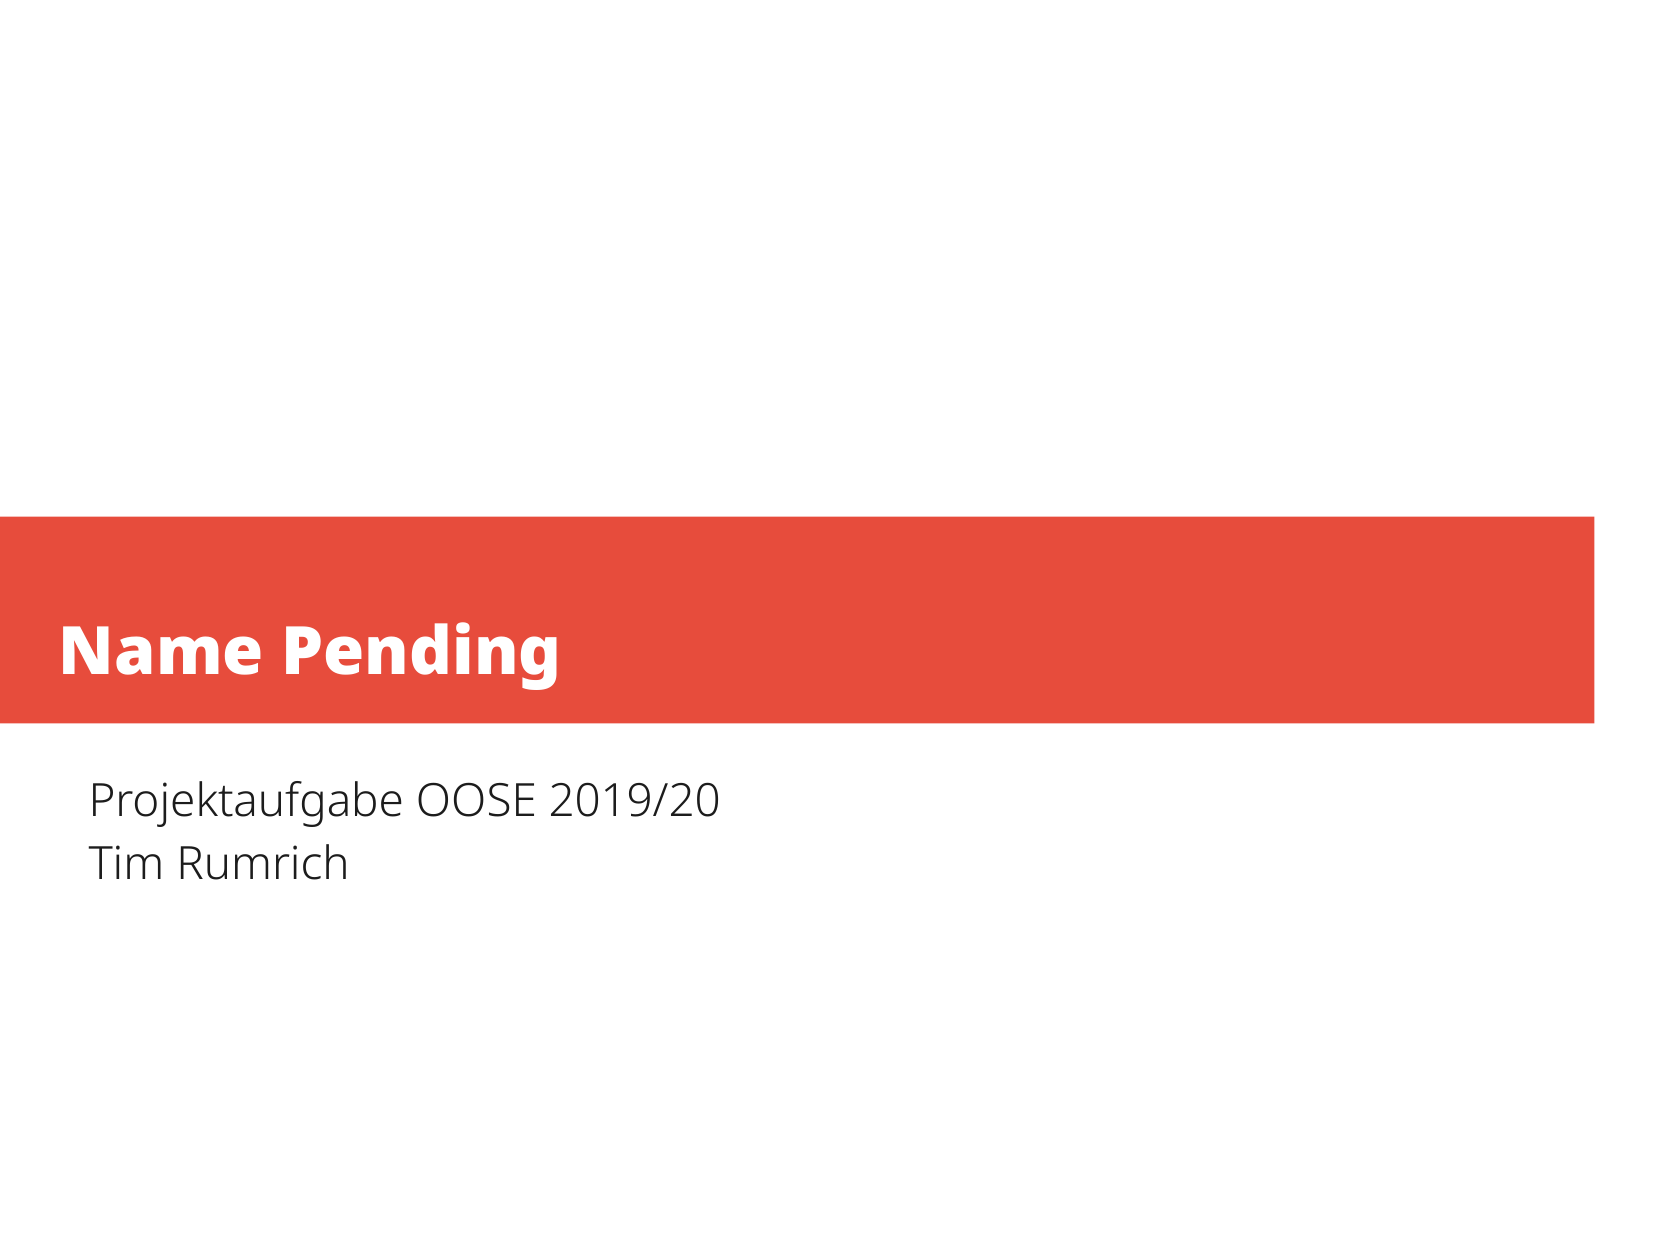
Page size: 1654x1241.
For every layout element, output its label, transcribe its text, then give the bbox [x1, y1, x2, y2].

title Name Pending [59, 546, 1595, 694]
subtitle Projektaufgabe OOSE 2019/20 Tim Rumrich [88, 767, 1595, 1182]
